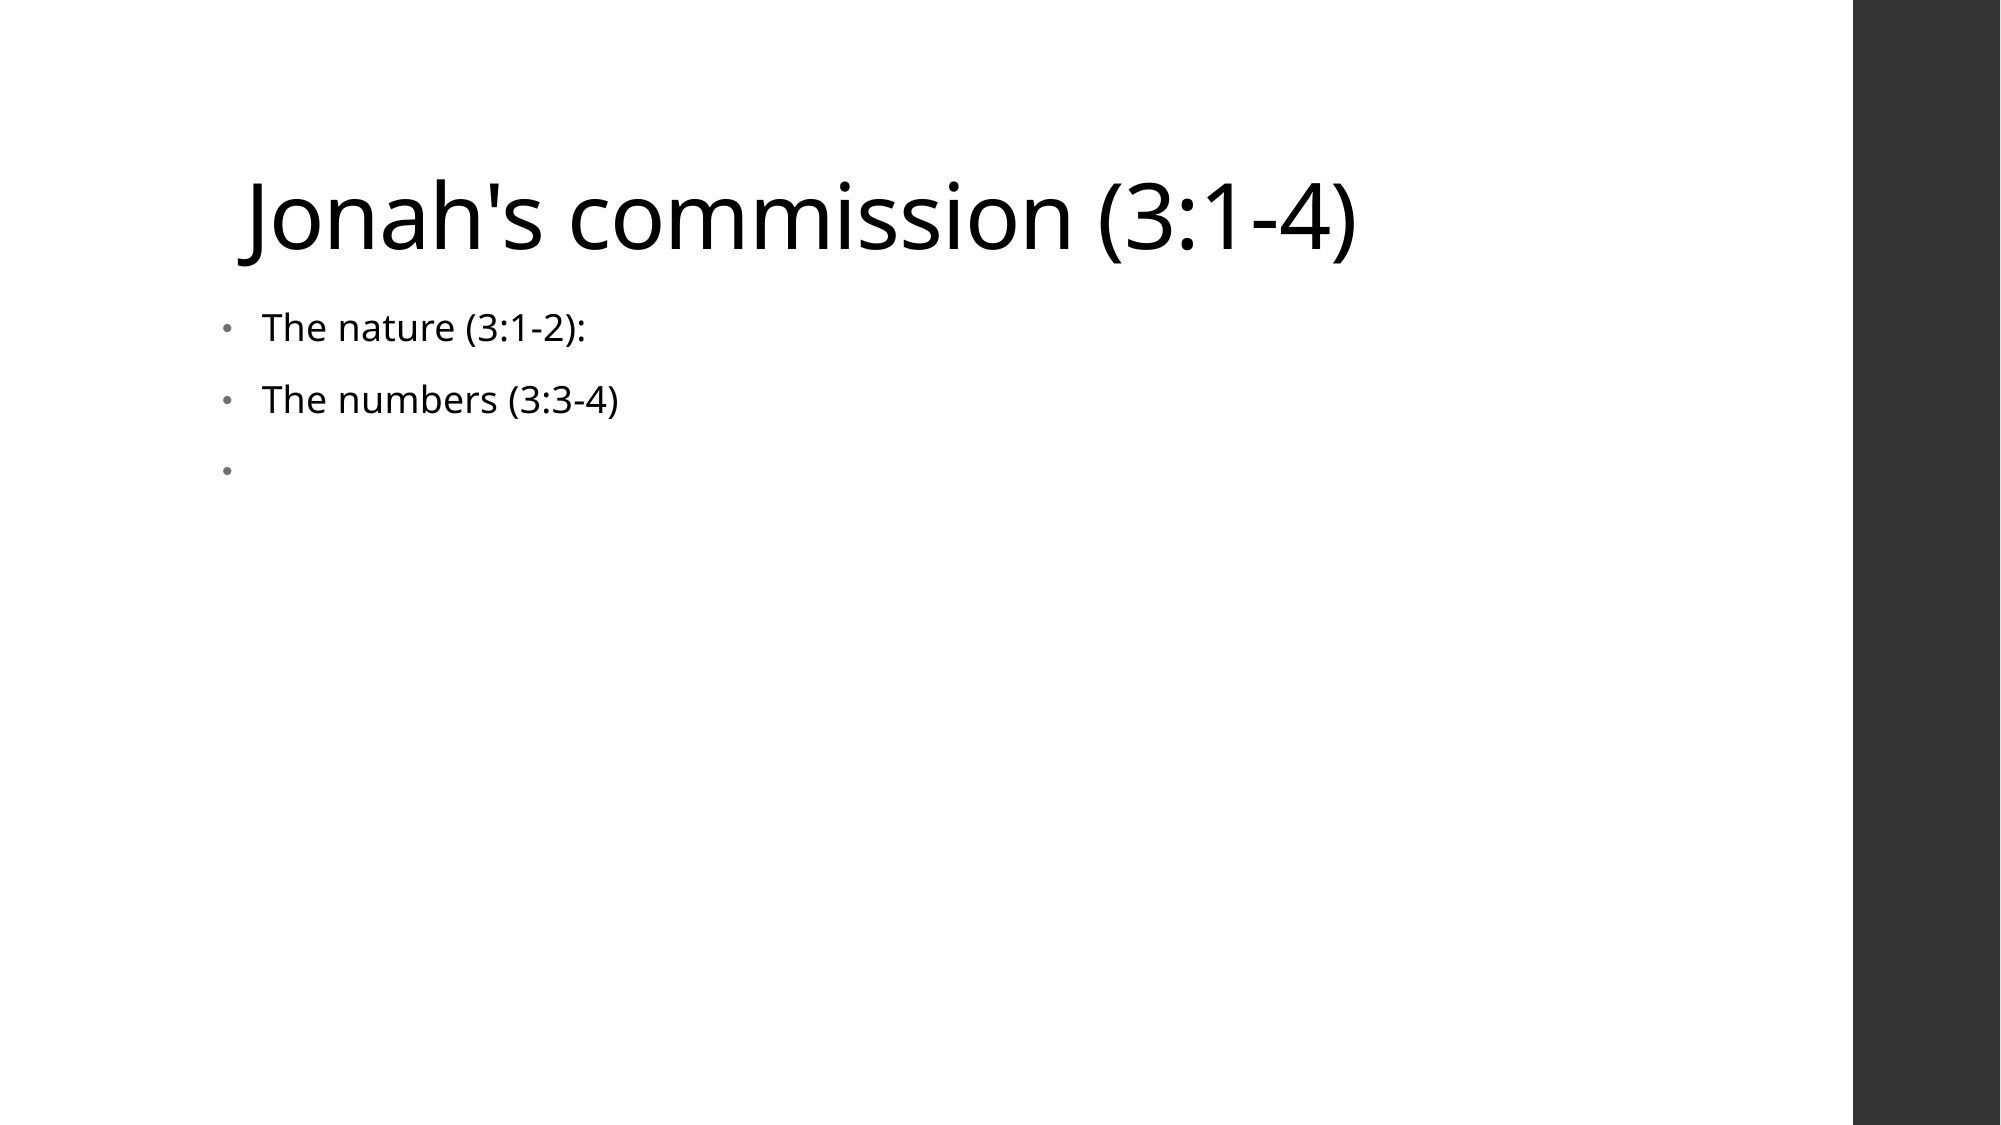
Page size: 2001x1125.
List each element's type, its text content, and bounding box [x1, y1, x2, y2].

list The nature (3:1-2): The numbers (3:3-4) [206, 299, 1617, 1014]
title Jonah's commission (3:1-4) [206, 60, 1797, 278]
